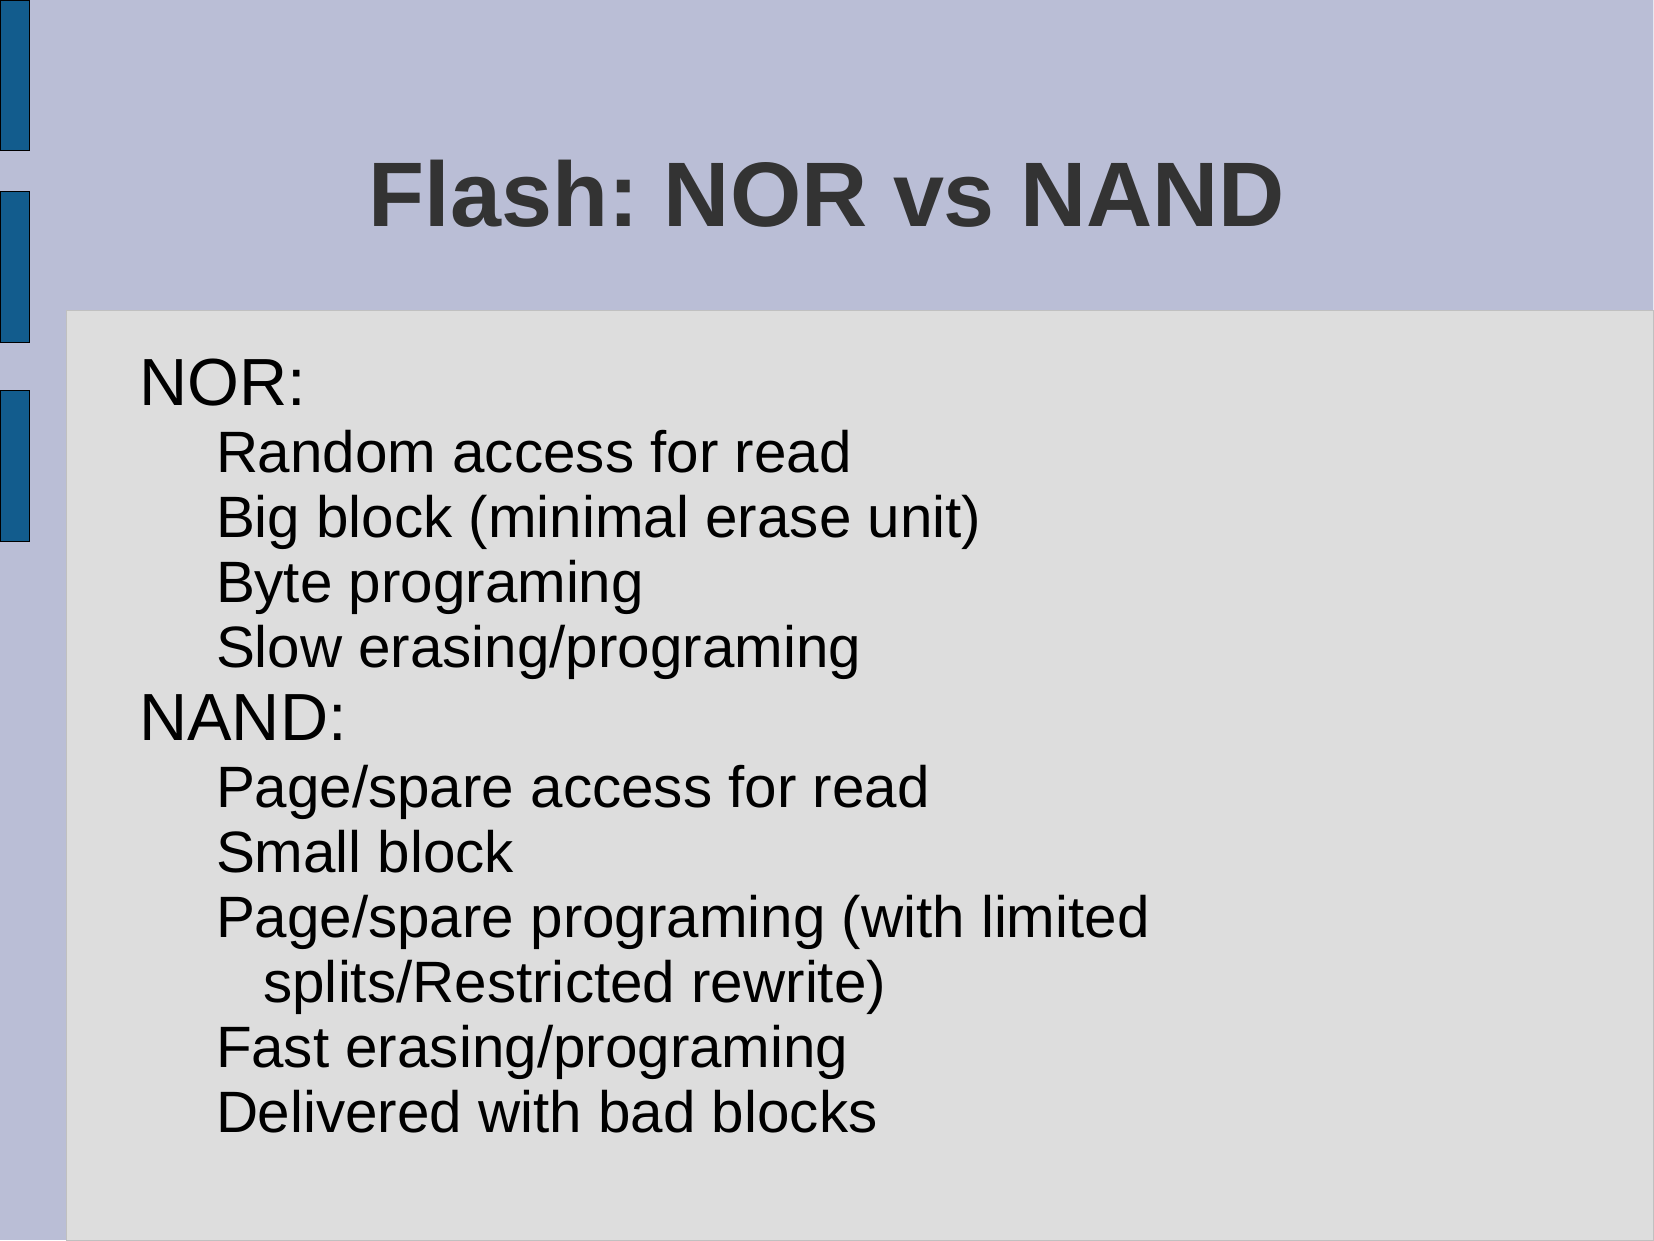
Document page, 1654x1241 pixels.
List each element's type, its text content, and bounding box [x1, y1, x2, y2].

list NOR: Random access for read Big block (minimal erase unit) Byte programing Slow erasing/programing NAND: Page/spare access for read Small block Page/spare programing (with limited splits/Restricted rewrite) Fast erasing/programing Delivered with bad blocks [121, 344, 1534, 1143]
title Flash: NOR vs NAND [121, 91, 1534, 299]
